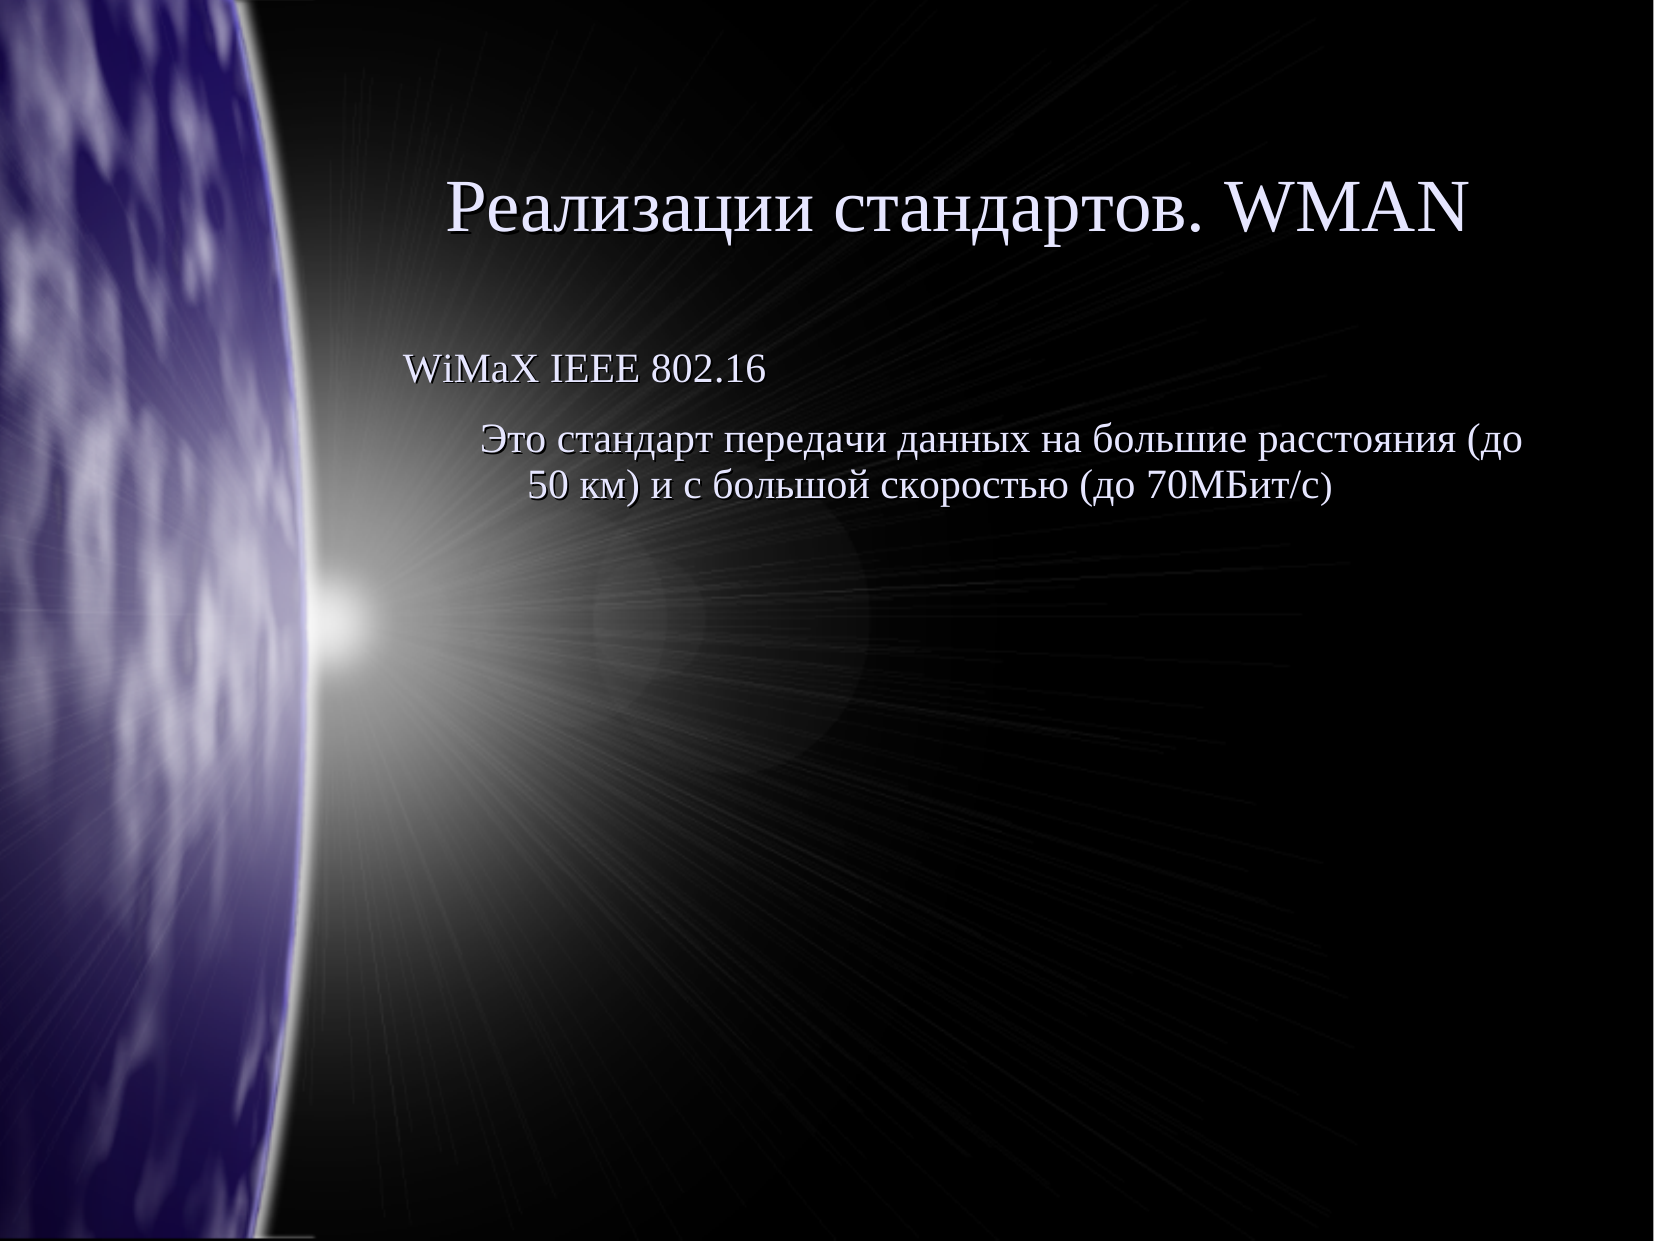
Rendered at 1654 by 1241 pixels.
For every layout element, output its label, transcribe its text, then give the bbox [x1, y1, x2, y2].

title Реализации стандартов. WMAN [383, 110, 1534, 303]
picture [0, 0, 1654, 1241]
list WiMaX IEEE 802.16 Это стандарт передачи данных на большие расстояния (до 50 км) и с большой скоростью (до 70МБит/с) [385, 344, 1534, 1112]
